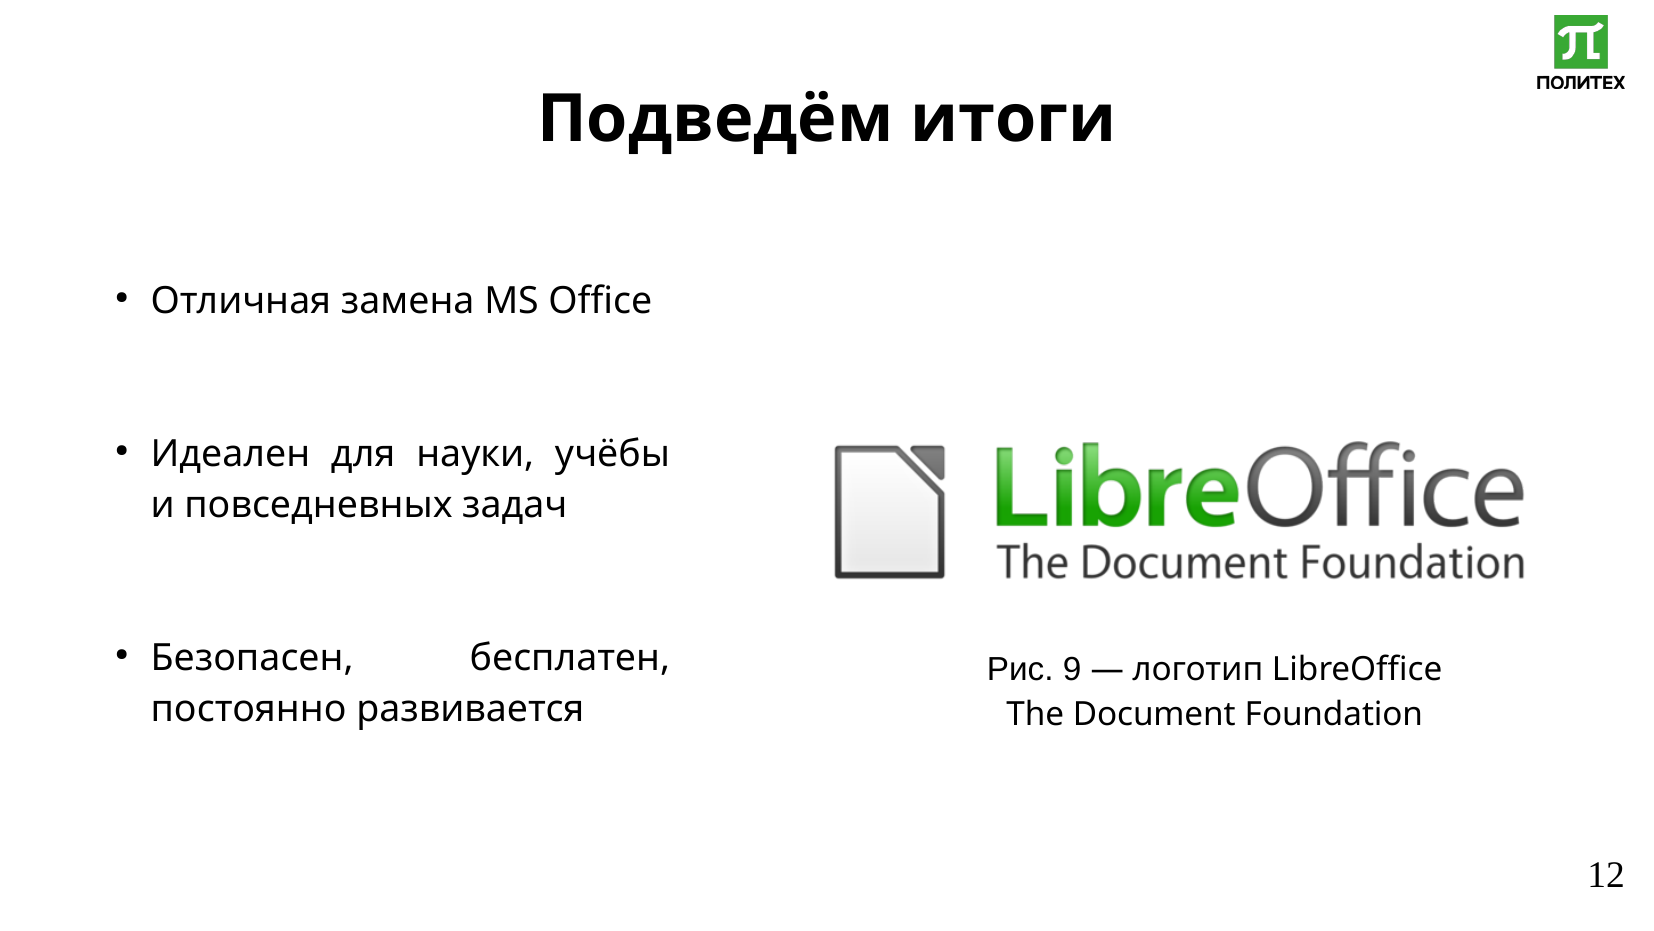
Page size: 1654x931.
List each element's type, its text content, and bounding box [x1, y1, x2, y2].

picture [1537, 15, 1625, 89]
text_box Подведём итоги [0, 62, 1654, 266]
picture [779, 383, 1577, 638]
text_box <number> [1572, 847, 1654, 931]
text_box Рис. 9 ― логотип LibreOffice The Document Foundation [972, 638, 1501, 745]
text_box Отличная замена MS Office Идеален для науки, учёбы и повседневных задач Безопасен, бесплатен, постоянно развивается [100, 265, 686, 740]
